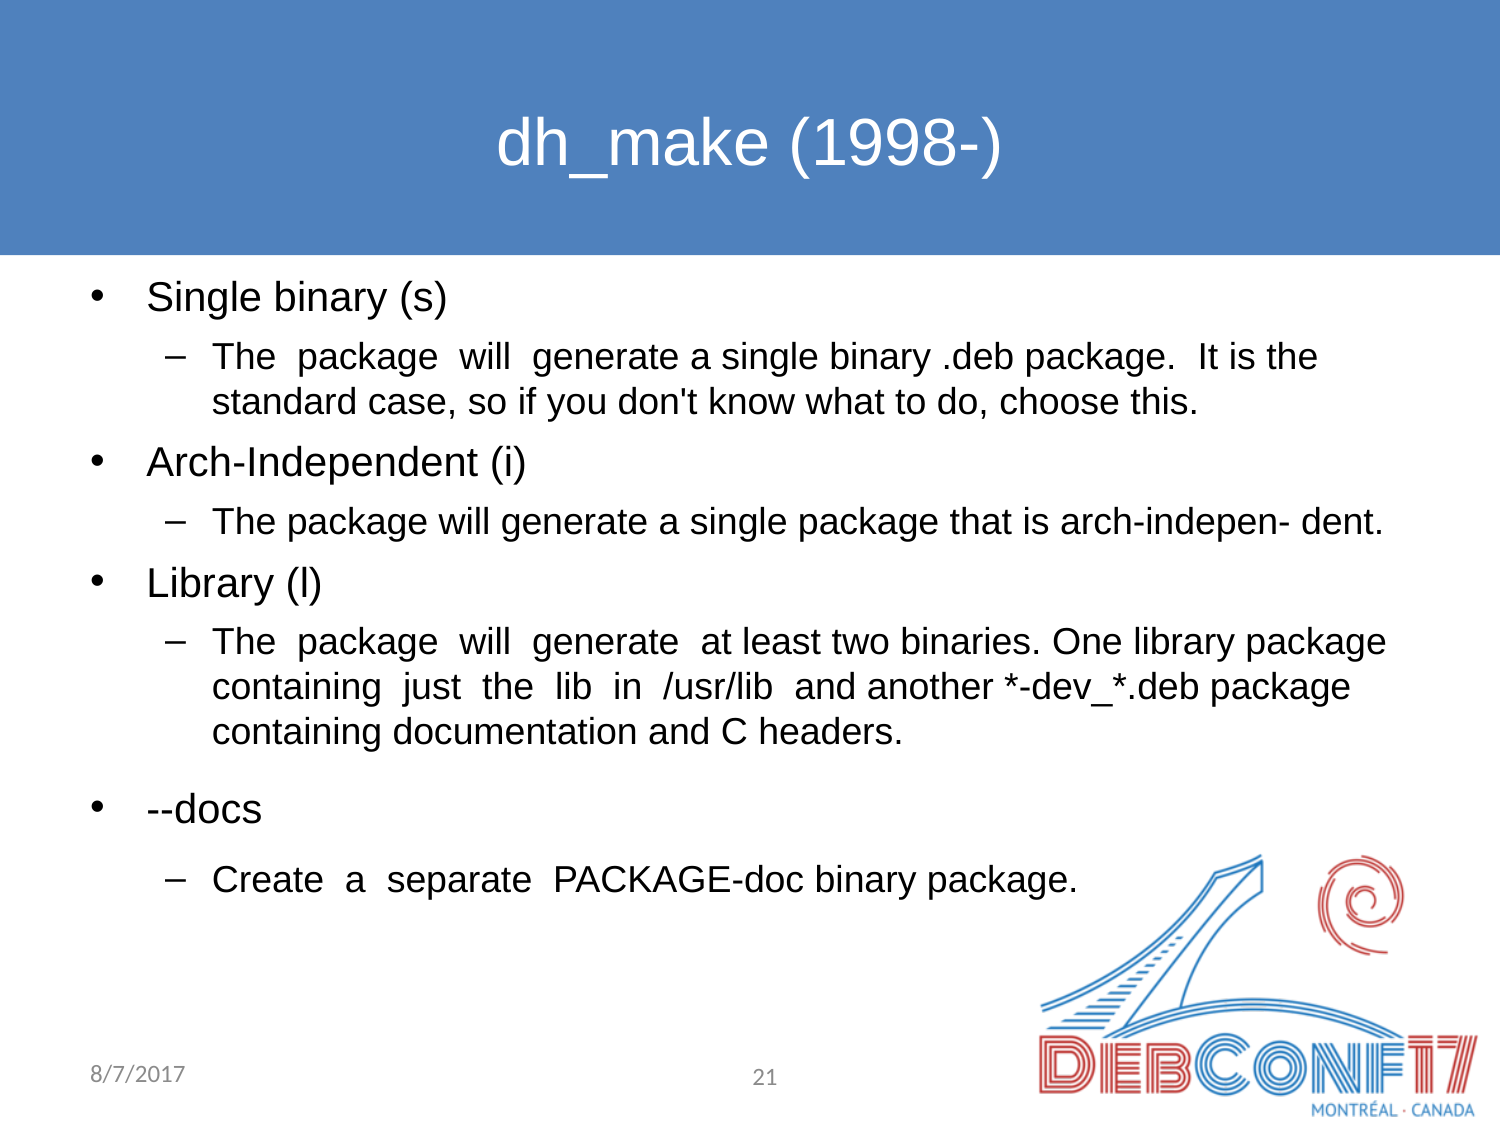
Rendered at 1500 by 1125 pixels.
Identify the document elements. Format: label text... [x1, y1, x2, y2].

slide_number 19 [442, 1045, 793, 1106]
slide_number 8/7/2017 [75, 1042, 425, 1103]
title dh_make (1998-) [75, 45, 1425, 233]
list Single binary (s) The package will generate a single binary .deb package. It is the standard case, so if you don't know what to do, choose this. Arch-Independent (i) The package will generate a single package that is arch-indepen‐ dent. Library (l) The package will generate at least two binaries. One library package containing just the lib in /usr/lib and another *-dev_*.deb package containing documentation and C headers. --docs Create a separate PACKAGE-doc binary package. [75, 262, 1425, 1005]
picture [999, 806, 1500, 1125]
